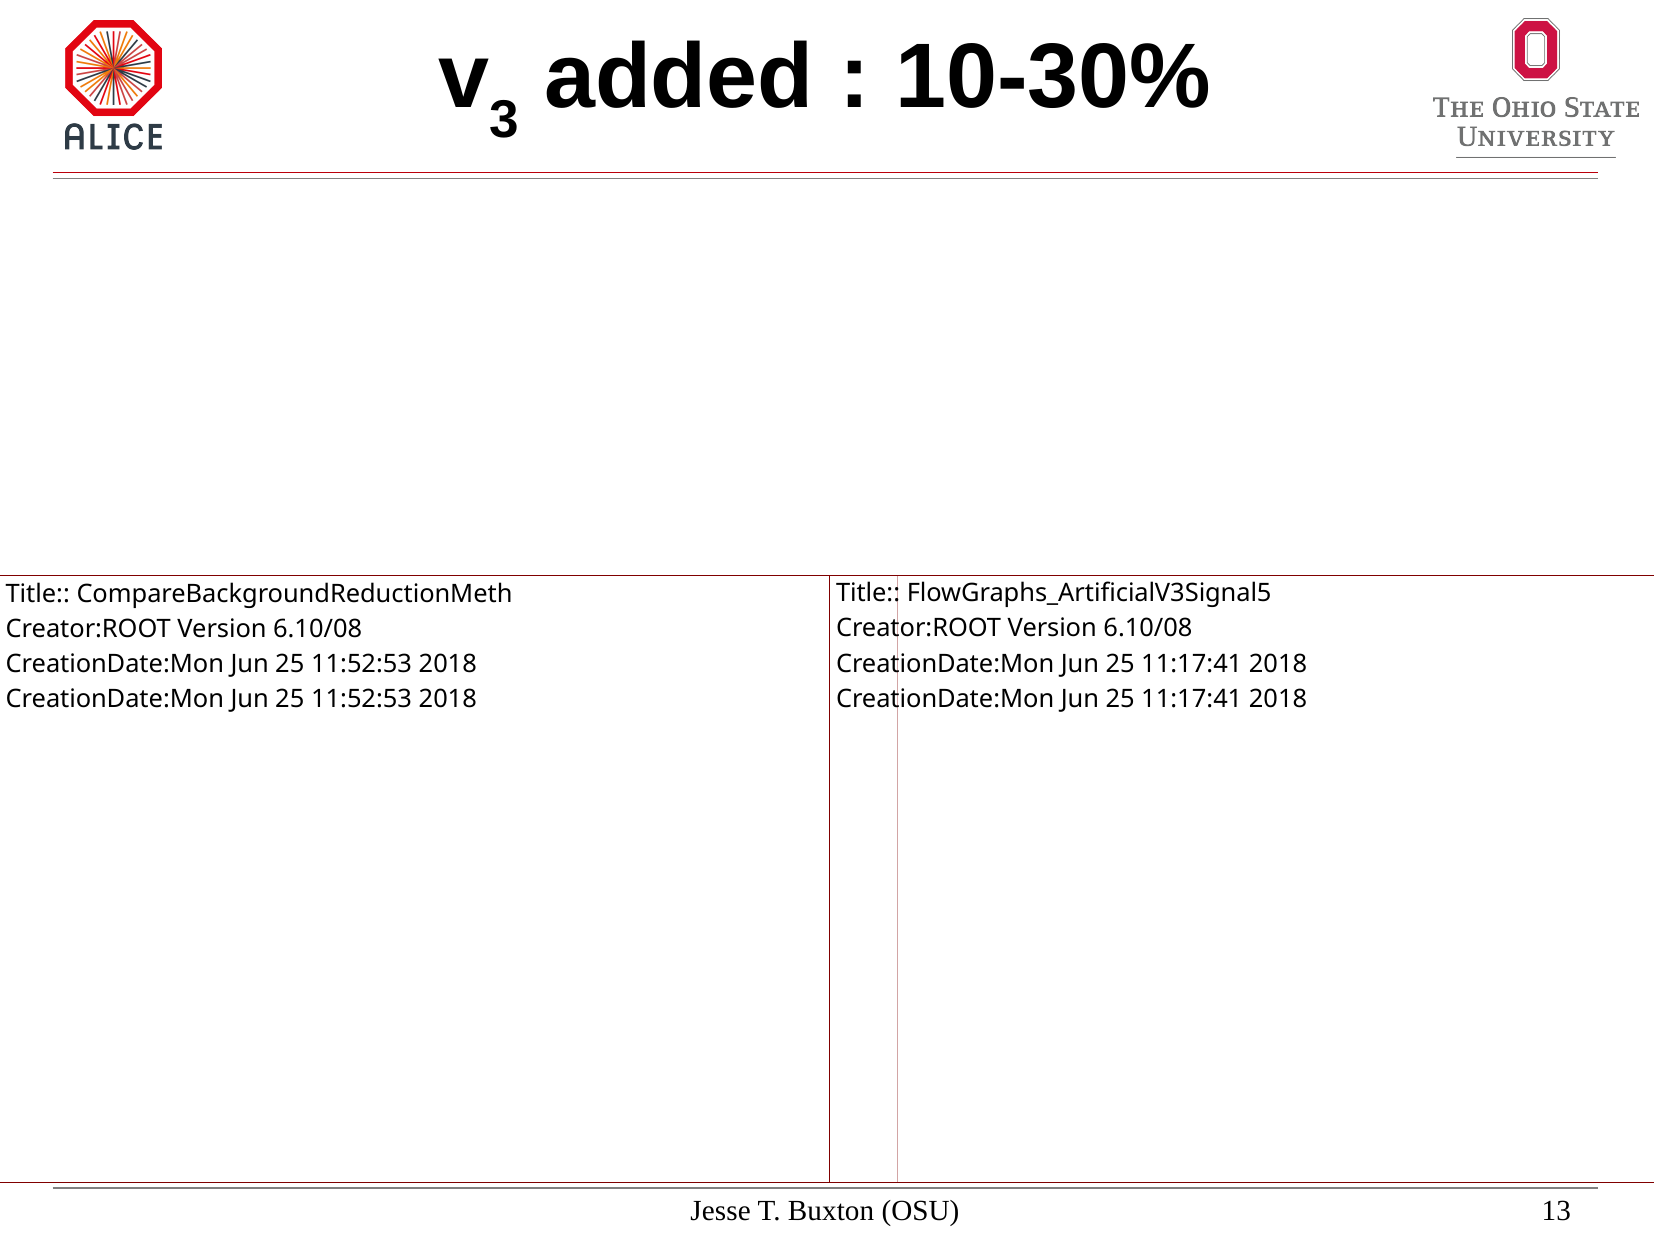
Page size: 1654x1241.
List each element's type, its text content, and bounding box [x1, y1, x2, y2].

picture [1513, 5, 1642, 171]
picture [65, 20, 137, 150]
title v3 added : 10-30% [137, 1, 1513, 172]
picture [0, 573, 1654, 1183]
